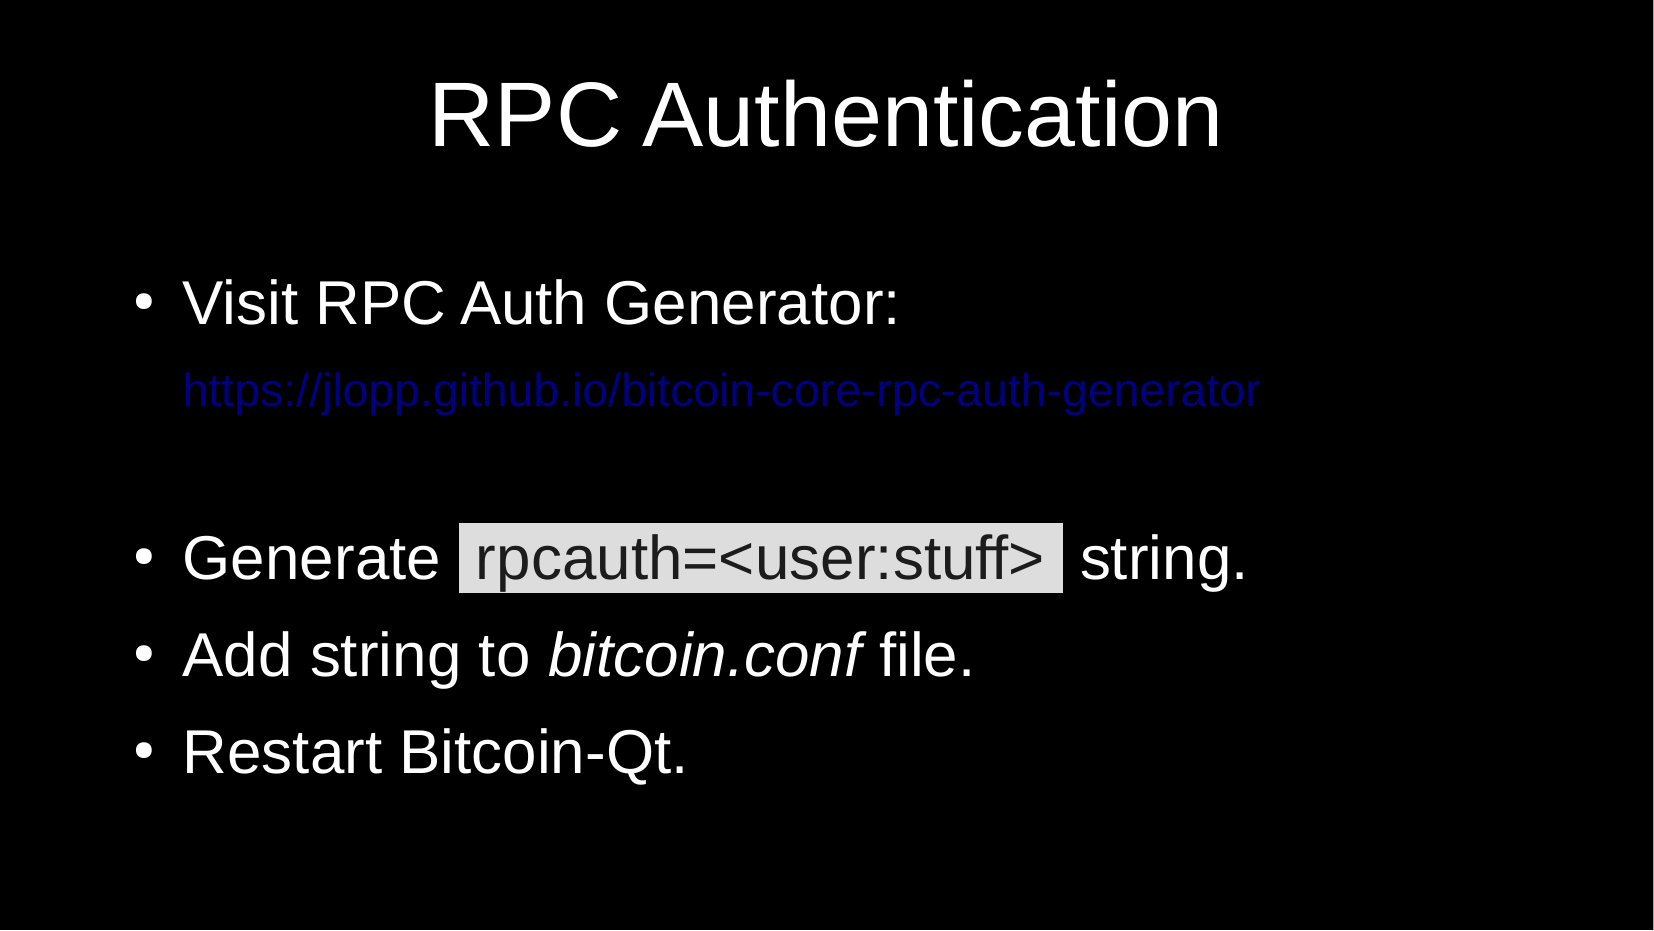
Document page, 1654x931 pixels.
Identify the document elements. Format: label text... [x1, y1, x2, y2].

list Visit RPC Auth Generator: https://jlopp.github.io/bitcoin-core-rpc-auth-generator Generate rpcauth=<user:stuff> string. Add string to bitcoin.conf file. Restart Bitcoin-Qt. [82, 258, 1571, 799]
title RPC Authentication [82, 37, 1571, 193]
